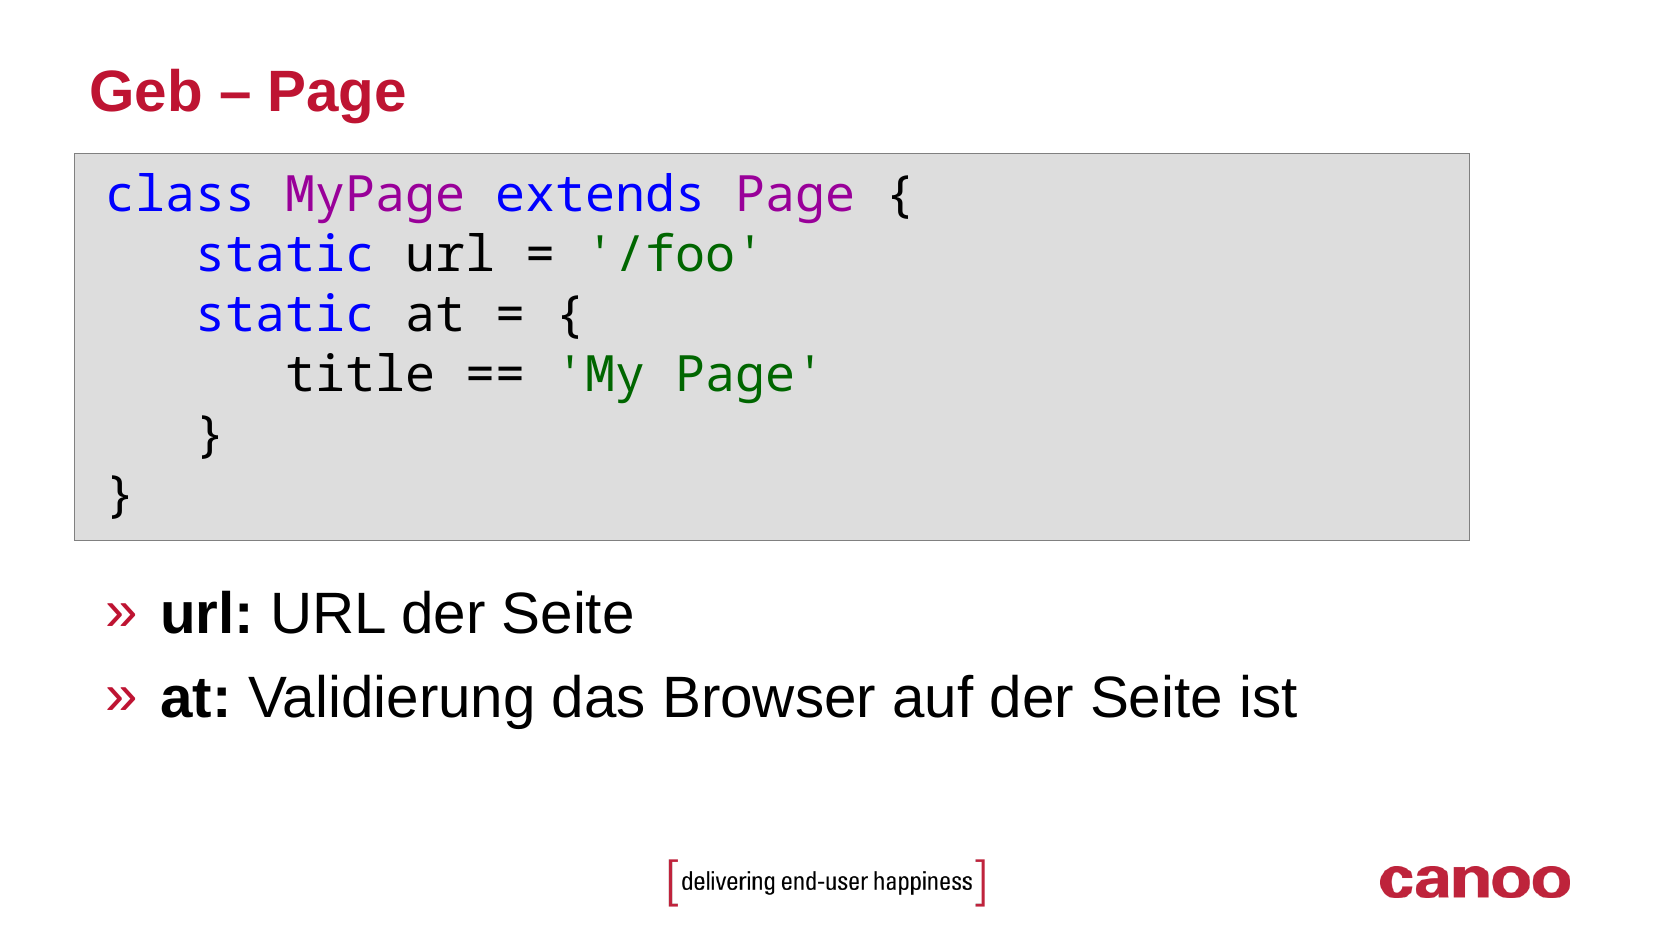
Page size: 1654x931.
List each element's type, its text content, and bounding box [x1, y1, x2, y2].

text_box [74, 153, 1470, 541]
picture [1456, 866, 1570, 898]
title Geb – Page [75, 45, 1591, 136]
list url: URL der Seite at: Validierung das Browser auf der Seite ist [90, 567, 1456, 931]
list class MyPage extends Page { static url = '/foo' static at = { title == 'My Page' } } [90, 154, 1441, 547]
